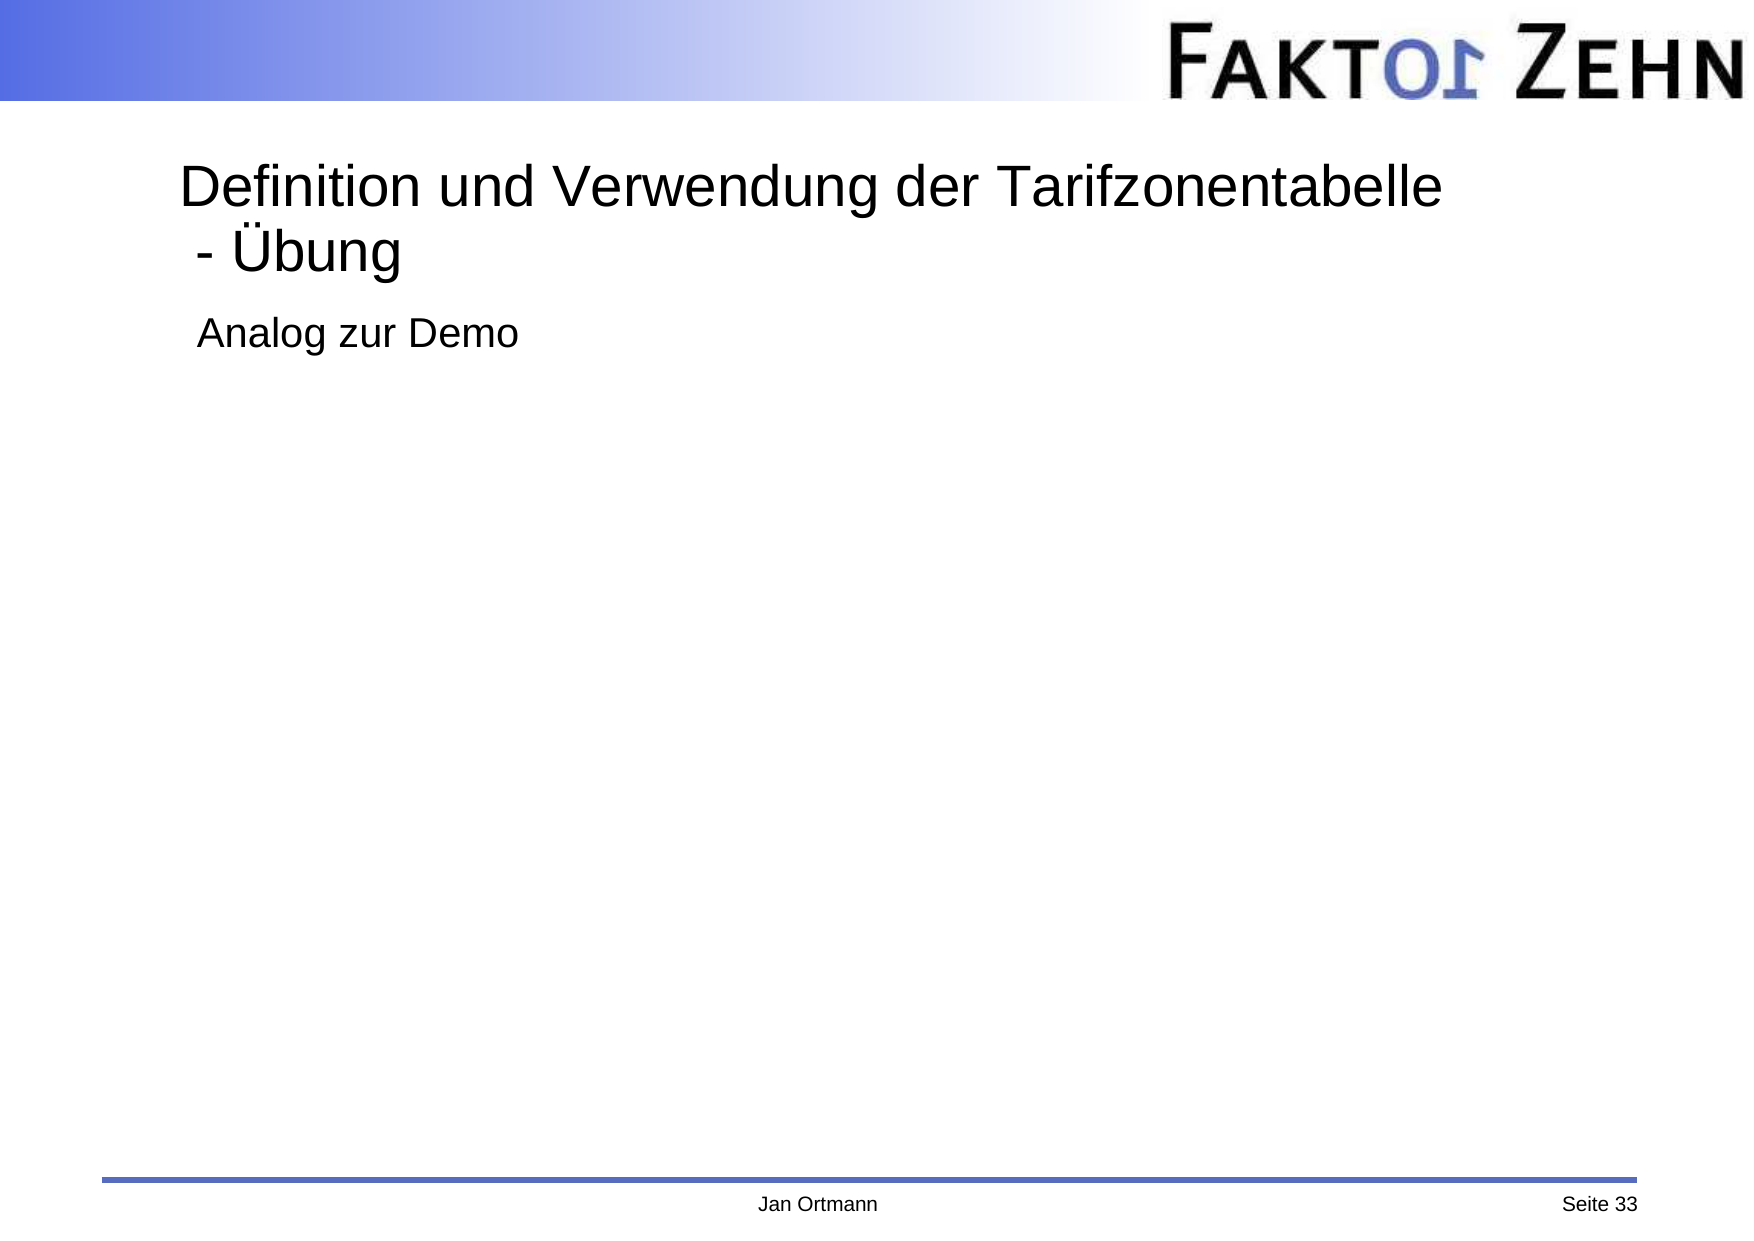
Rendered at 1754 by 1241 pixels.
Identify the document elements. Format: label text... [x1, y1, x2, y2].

picture [1162, 7, 1752, 100]
list Analog zur Demo [179, 310, 1576, 1078]
title Definition und Verwendung der Tarifzonentabelle - Übung [179, 142, 1576, 296]
